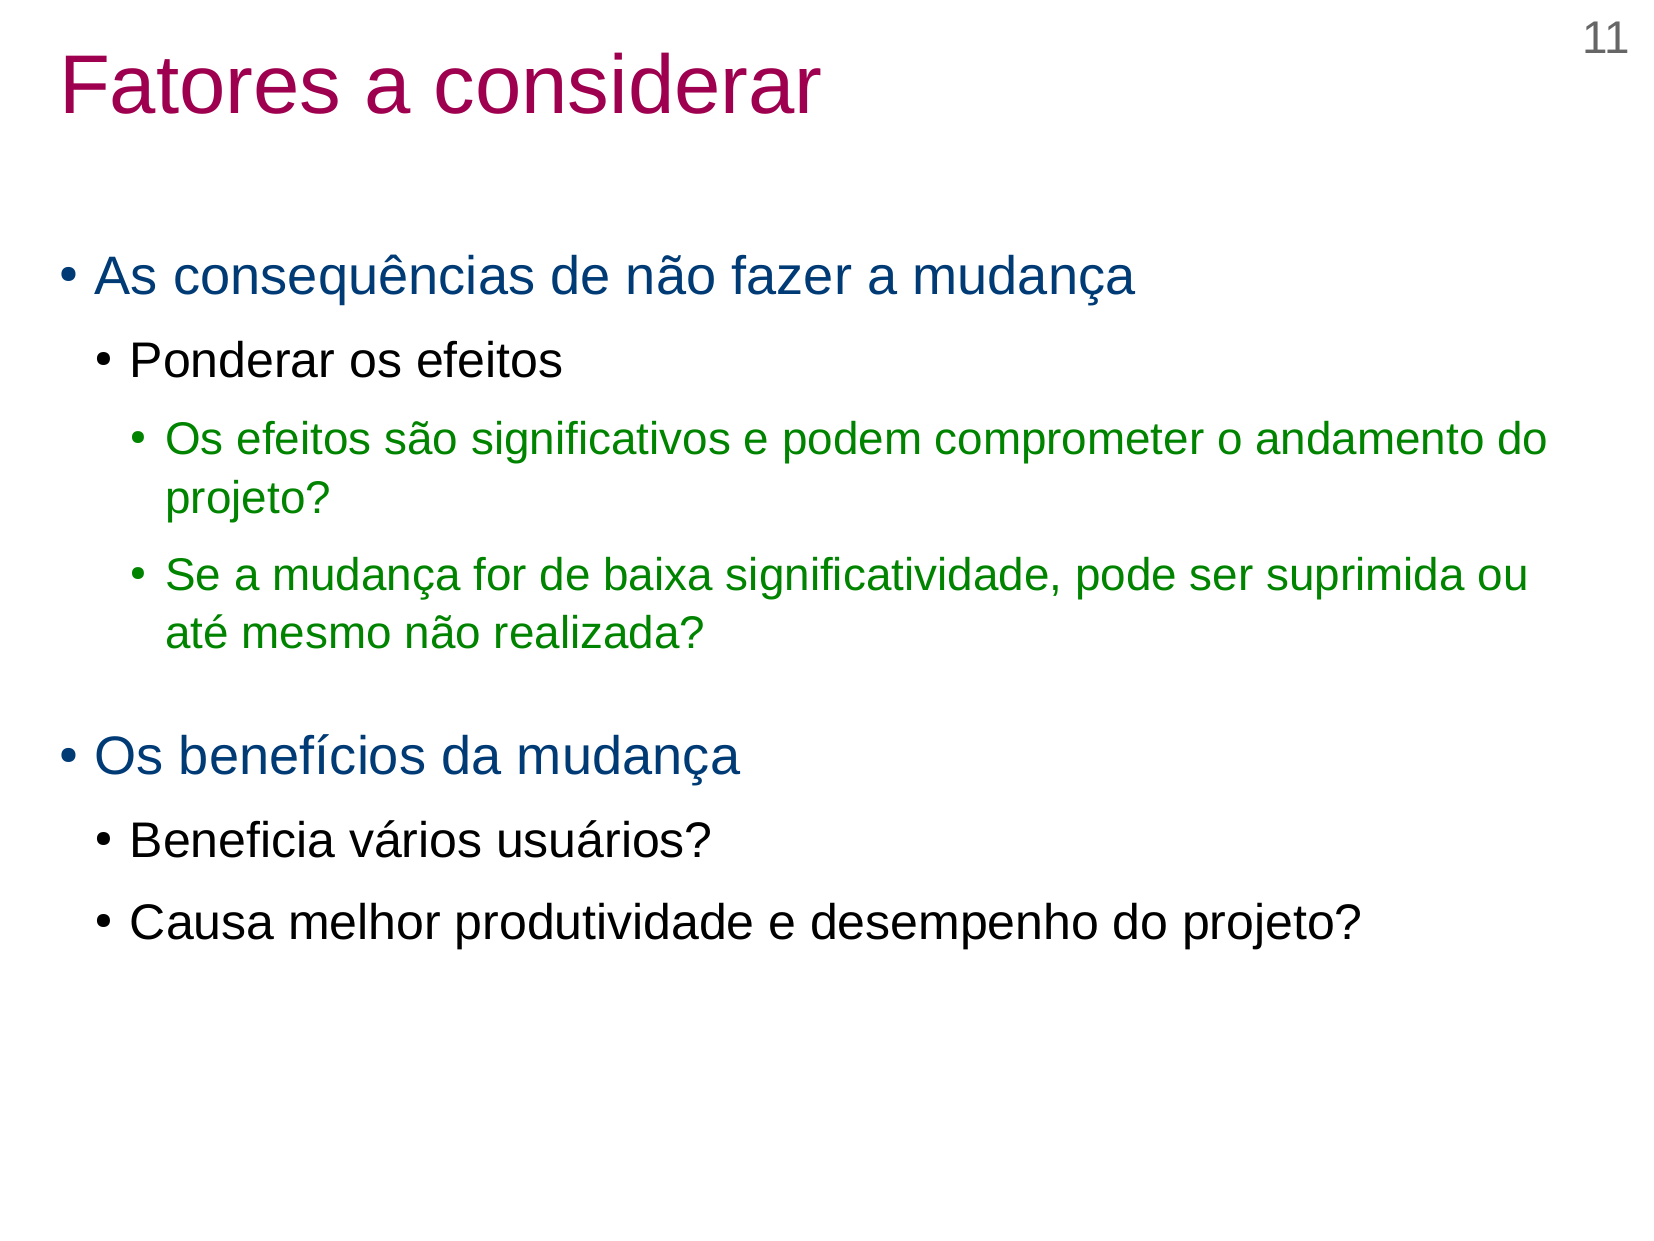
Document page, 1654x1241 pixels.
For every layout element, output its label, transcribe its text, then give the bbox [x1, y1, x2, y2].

title Fatores a considerar [59, 29, 1595, 148]
list As consequências de não fazer a mudança Ponderar os efeitos Os efeitos são significativos e podem comprometer o andamento do projeto? Se a mudança for de baixa significatividade, pode ser suprimida ou até mesmo não realizada? Os benefícios da mudança Beneficia vários usuários? Causa melhor produtividade e desempenho do projeto? [59, 236, 1595, 1211]
